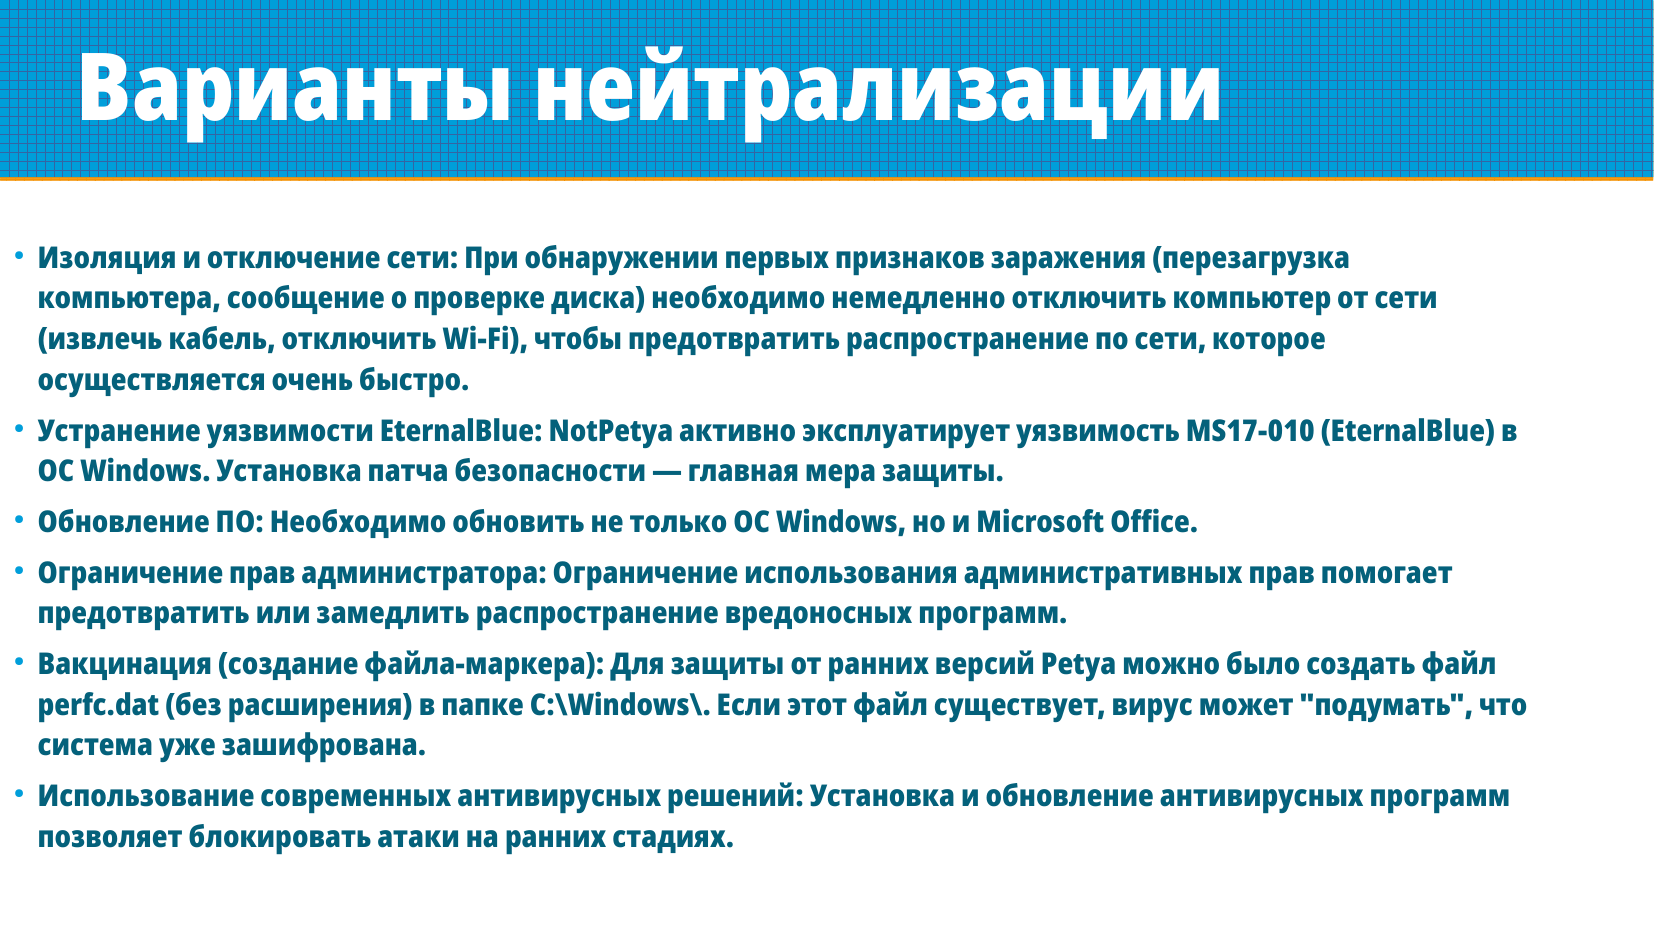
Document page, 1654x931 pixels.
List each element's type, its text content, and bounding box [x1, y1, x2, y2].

list Изоляция и отключение сети: При обнаружении первых признаков заражения (перезагрузка компьютера, сообщение о проверке диска) необходимо немедленно отключить компьютер от сети (извлечь кабель, отключить Wi-Fi), чтобы предотвратить распространение по сети, которое осуществляется очень быстро. Устранение уязвимости EternalBlue: NotPetya активно эксплуатирует уязвимость MS17-010 (EternalBlue) в ОС Windows. Установка патча безопасности — главная мера защиты. Обновление ПО: Необходимо обновить не только ОС Windows, но и Microsoft Office. Ограничение прав администратора: Ограничение использования административных прав помогает предотвратить или замедлить распространение вредоносных программ. Вакцинация (создание файла-маркера): Для защиты от ранних версий Petya можно было создать файл perfc.dat (без расширения) в папке C:\Windows\. Если этот файл существует, вирус может "подумать", что система уже зашифрована. Использование современных антивирусных решений: Установка и обновление антивирусных программ позволяет блокировать атаки на ранних стадиях. [5, 236, 1536, 857]
title Варианты нейтрализации [76, 0, 1565, 148]
